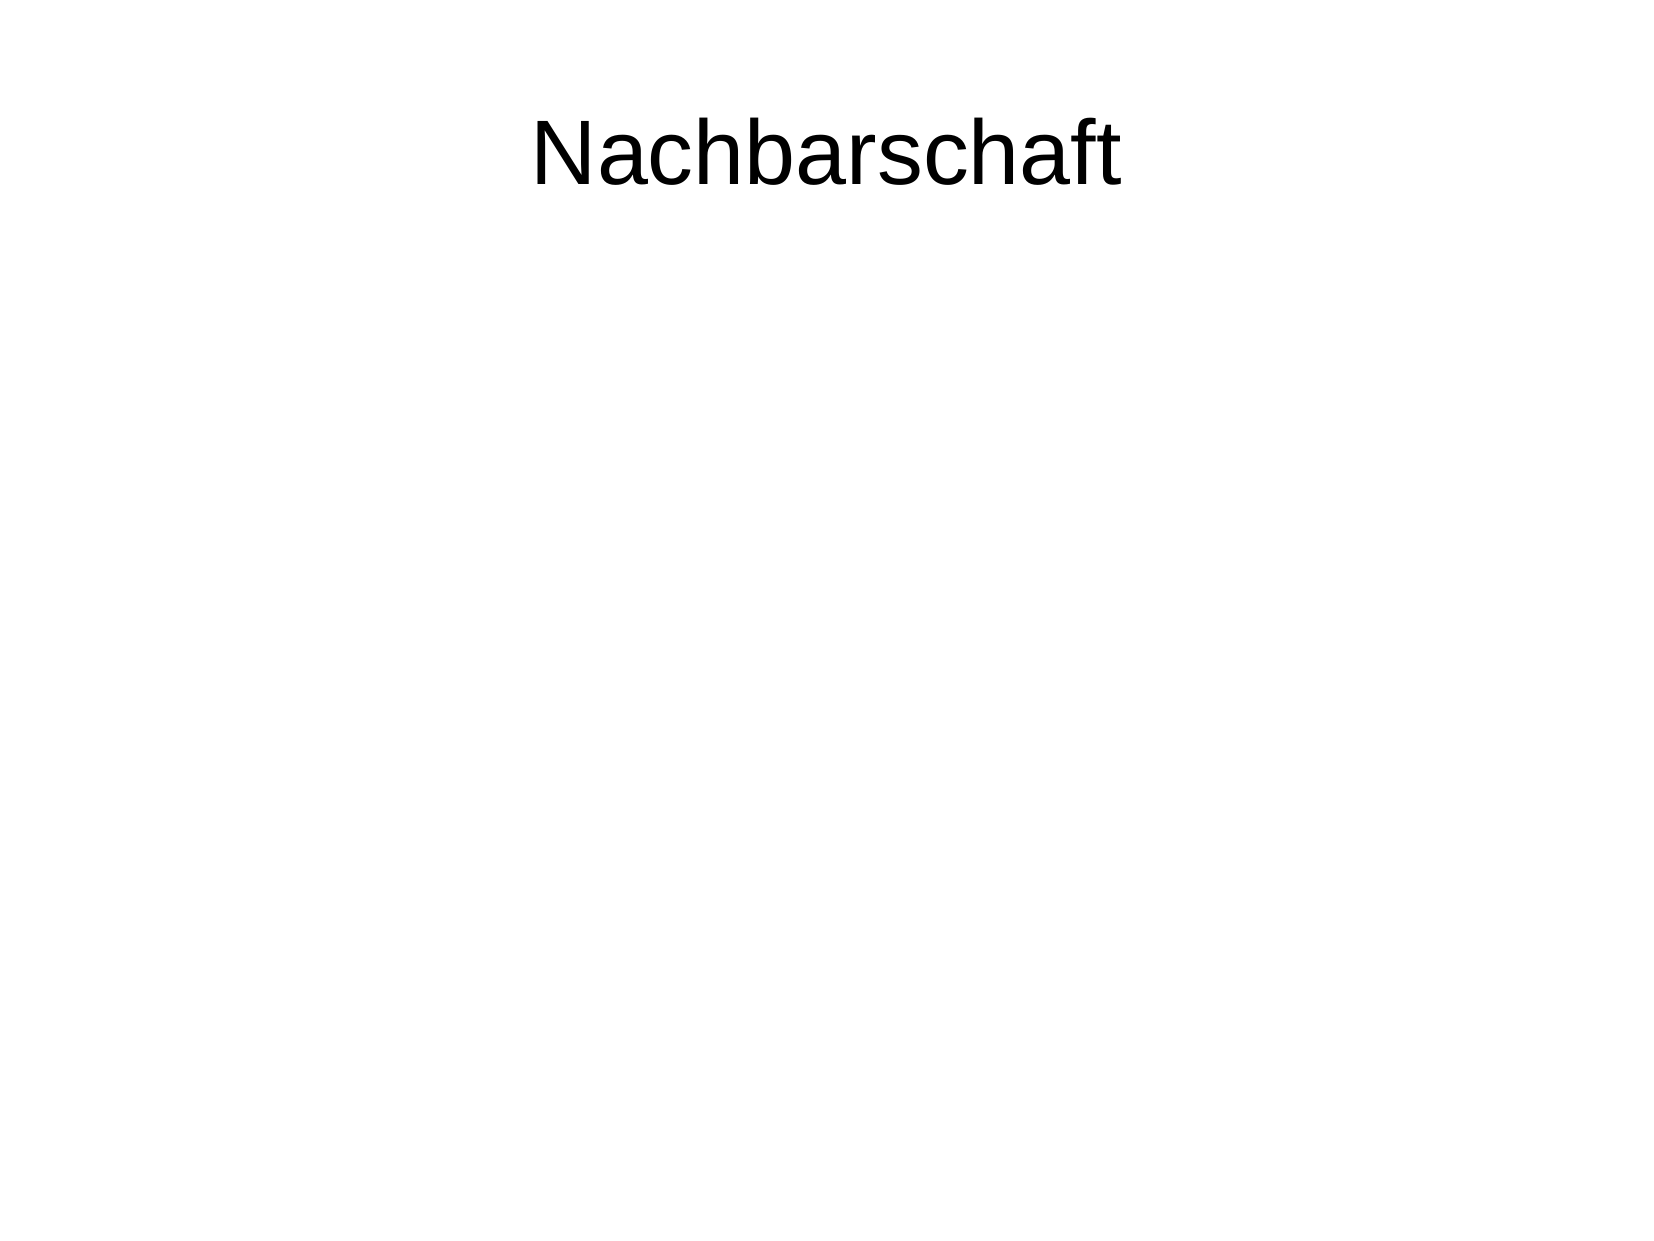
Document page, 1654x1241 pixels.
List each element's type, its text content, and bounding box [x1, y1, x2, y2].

title Nachbarschaft [82, 49, 1571, 257]
